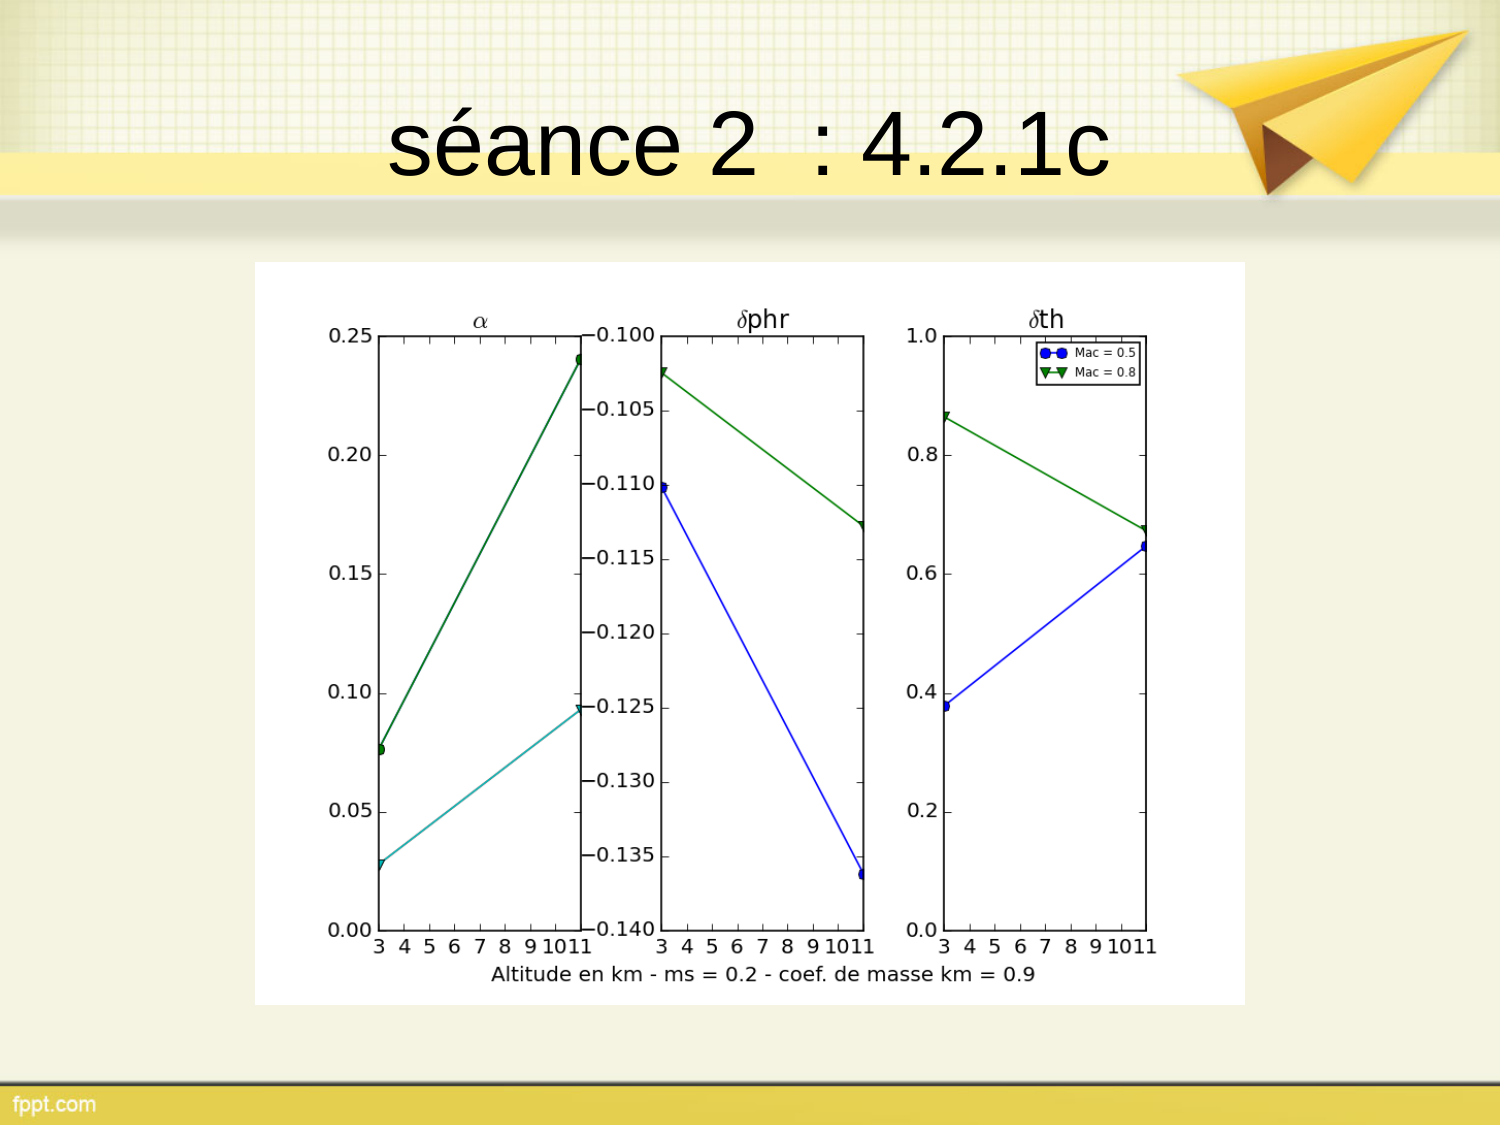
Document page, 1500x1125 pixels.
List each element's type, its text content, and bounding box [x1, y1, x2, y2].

picture [0, 0, 1500, 1125]
title séance 2 : 4.2.1c [75, 45, 1426, 233]
